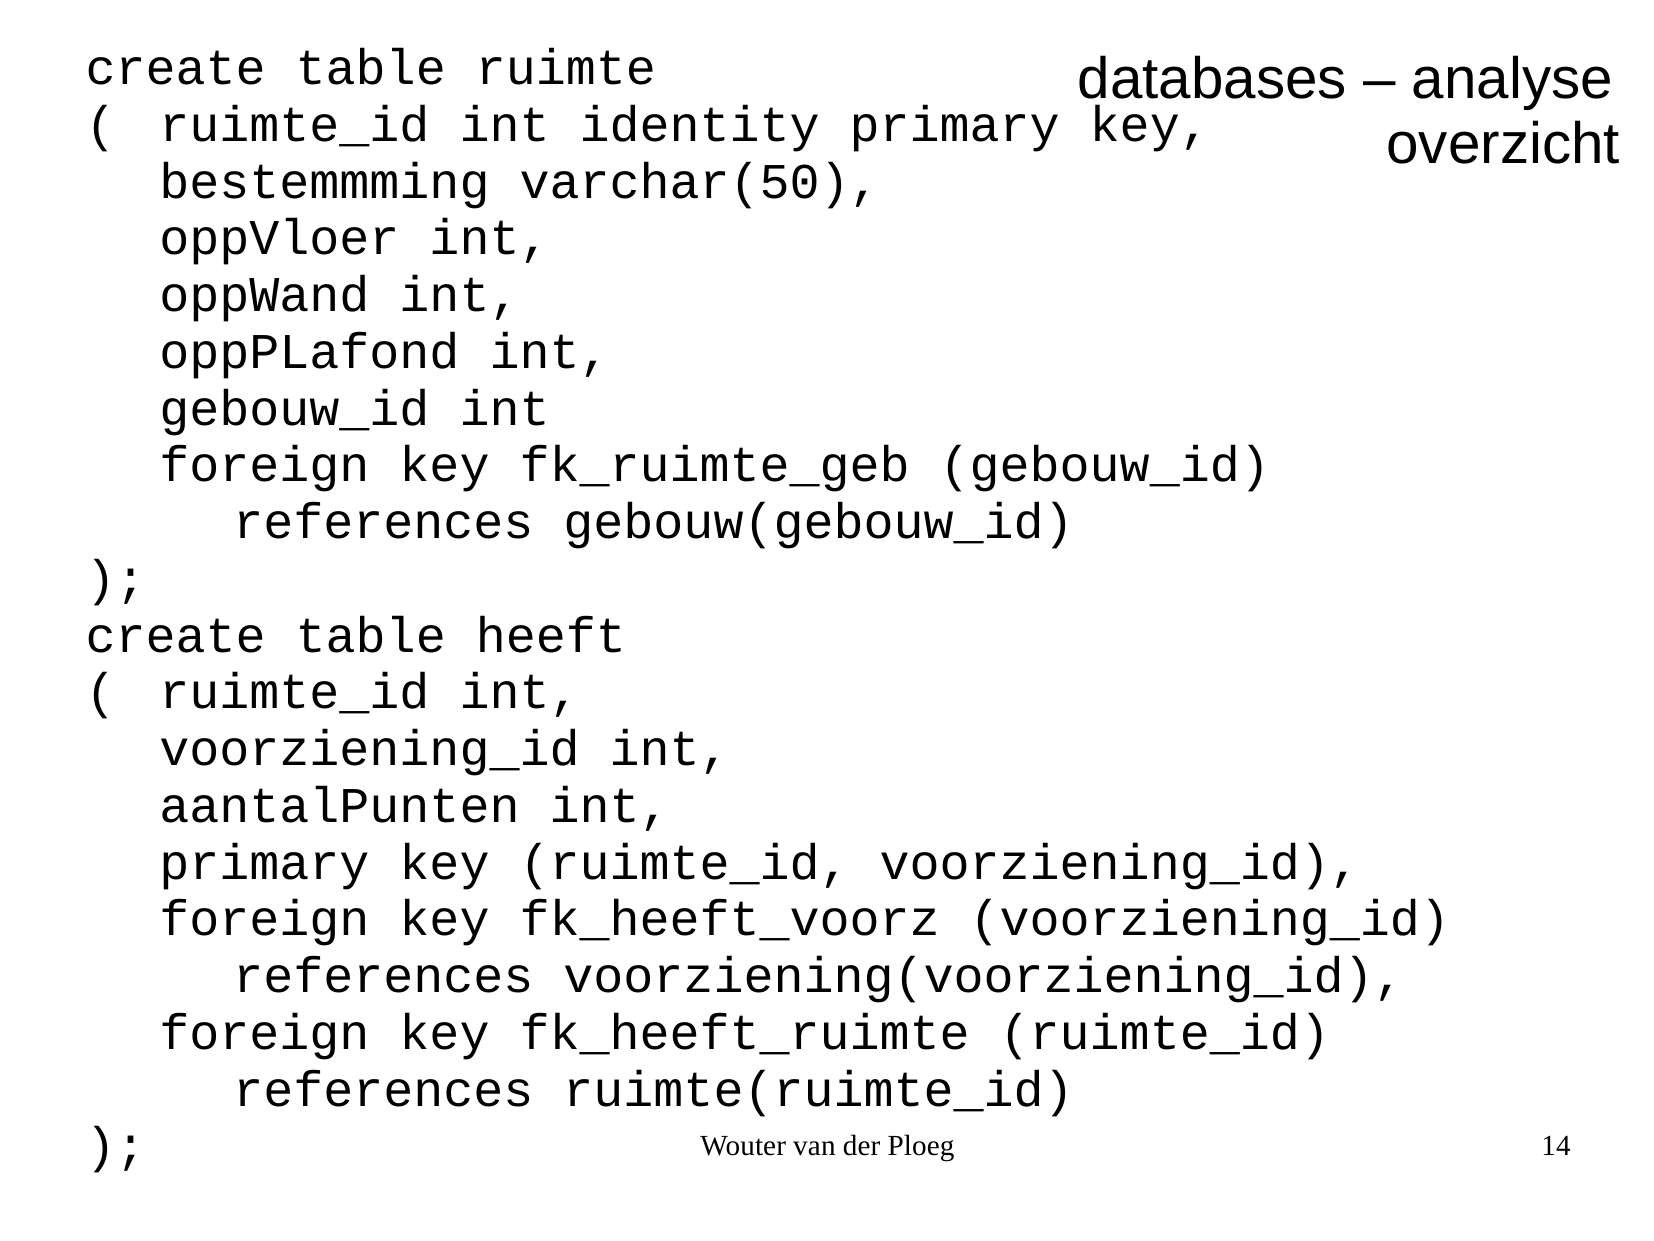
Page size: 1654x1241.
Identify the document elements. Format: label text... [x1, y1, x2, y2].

text_box create table ruimte ( ruimte_id int identity primary key, bestemmming varchar(50), oppVloer int, oppWand int, oppPLafond int, gebouw_id int foreign key fk_ruimte_geb (gebouw_id) references gebouw(gebouw_id) ); create table heeft ( ruimte_id int, voorziening_id int, aantalPunten int, primary key (ruimte_id, voorziening_id), foreign key fk_heeft_voorz (voorziening_id) references voorziening(voorziening_id), foreign key fk_heeft_ruimte (ruimte_id) references ruimte(ruimte_id) ); [70, 35, 1465, 1191]
text_box databases – analyse overzicht [1465, 38, 1636, 184]
